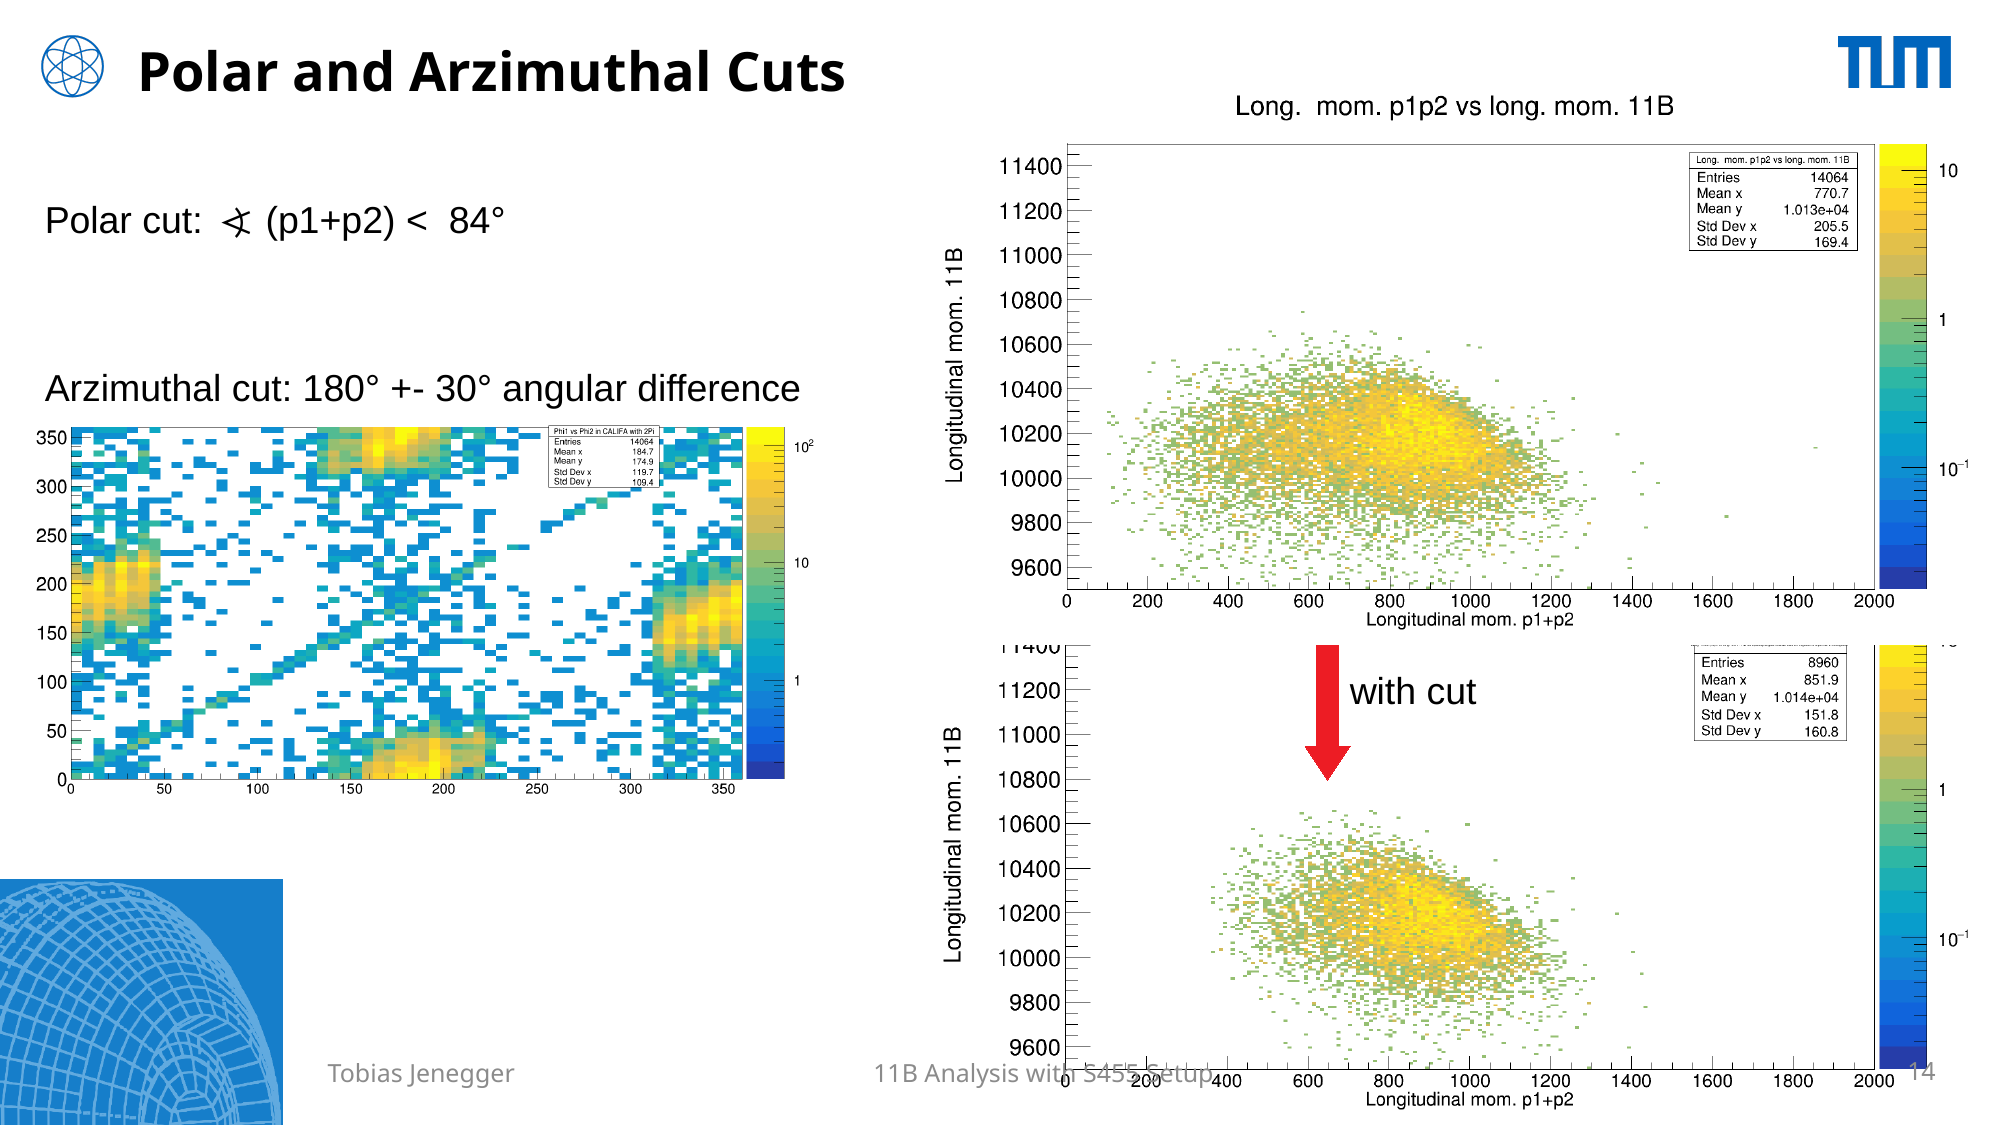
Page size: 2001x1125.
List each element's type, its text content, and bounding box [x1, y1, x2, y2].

title Polar and Arzimuthal Cuts [137, 32, 1809, 109]
text_box Polar cut: (p1+p2) < 84° Arzimuthal cut: 180° +- 30° angular difference [30, 192, 886, 586]
text_box [1305, 645, 1351, 781]
text_box Tobias Jenegger [312, 1042, 588, 1103]
text_box 11B Analysis with S455 Setup [662, 1042, 1426, 1103]
text_box <number> [1500, 1042, 1951, 1103]
text_box with cut [1335, 663, 1591, 721]
picture [36, 30, 108, 101]
chart [210, 204, 262, 240]
picture [929, 36, 1979, 1125]
picture [0, 879, 283, 1125]
picture [24, 420, 817, 796]
